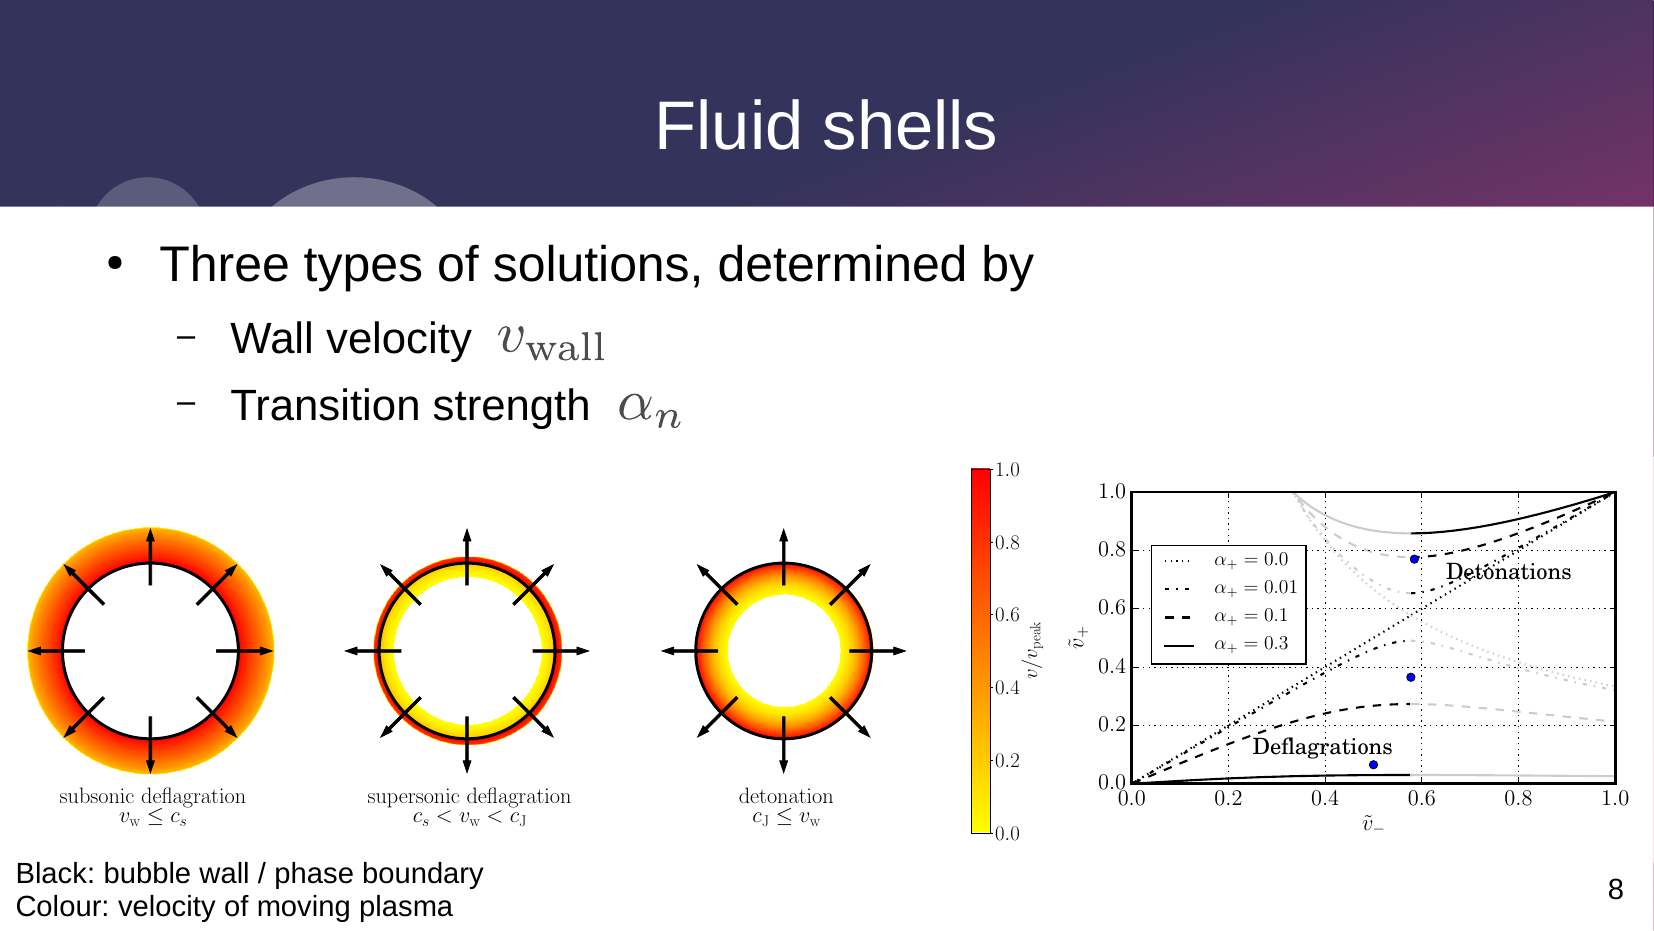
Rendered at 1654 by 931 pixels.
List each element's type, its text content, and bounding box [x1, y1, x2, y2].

text_box Black: bubble wall / phase boundary Colour: velocity of moving plasma [0, 849, 696, 930]
title Fluid shells [88, 44, 1565, 207]
picture [13, 456, 1654, 863]
list Three types of solutions, determined by Wall velocity Transition strength [88, 236, 1565, 827]
text_box [619, 393, 681, 429]
text_box [498, 326, 605, 361]
